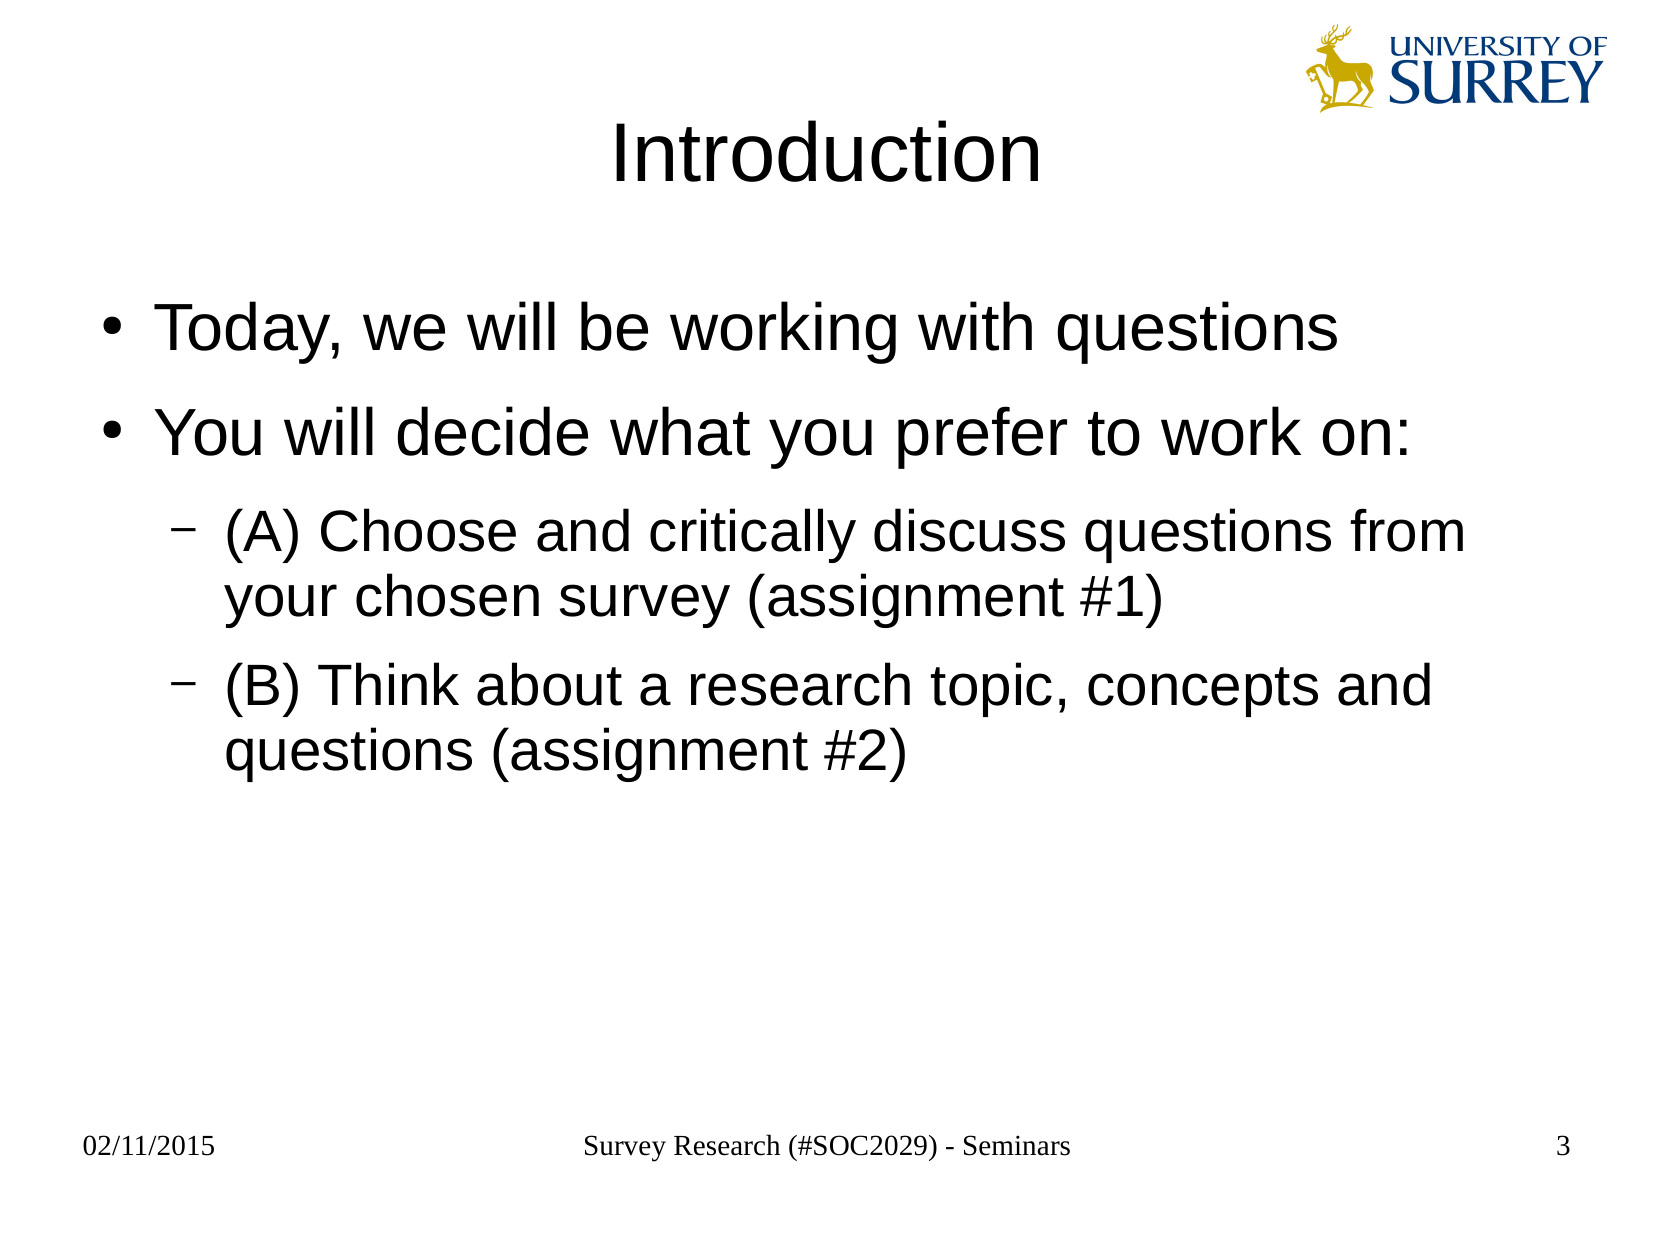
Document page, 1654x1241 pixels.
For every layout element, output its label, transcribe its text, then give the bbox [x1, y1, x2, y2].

picture [1306, 23, 1607, 113]
list Today, we will be working with questions You will decide what you prefer to work on: (A) Choose and critically discuss questions from your chosen survey (assignment #1) (B) Think about a research topic, concepts and questions (assignment #2) [82, 290, 1571, 1010]
title Introduction [82, 49, 1571, 257]
